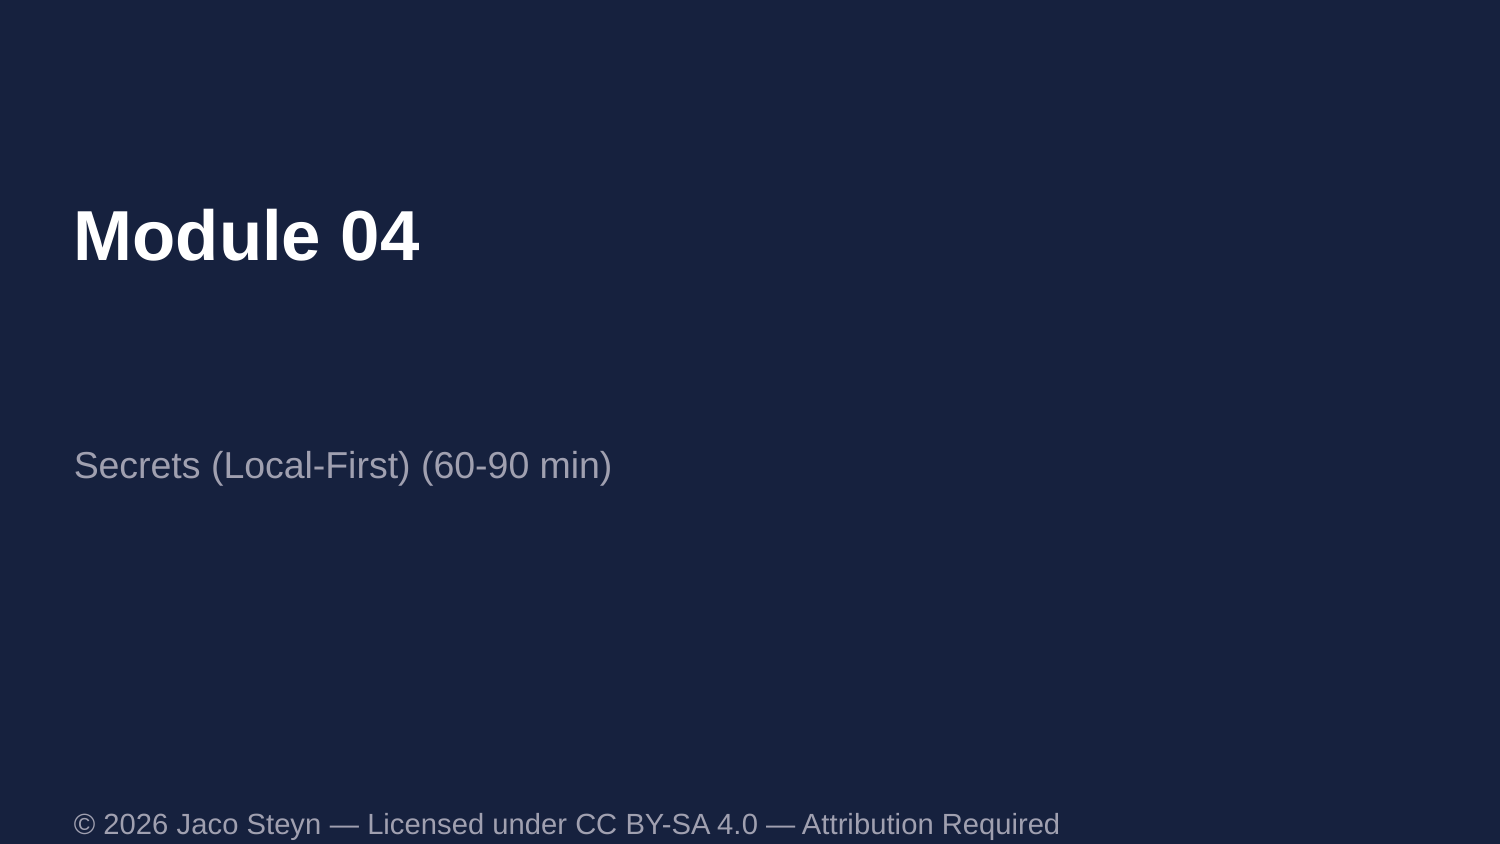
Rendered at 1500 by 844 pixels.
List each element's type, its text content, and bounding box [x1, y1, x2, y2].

title Module 04 [59, 188, 1441, 426]
text_box © 2026 Jaco Steyn — Licensed under CC BY-SA 4.0 — Attribution Required [59, 800, 1441, 836]
subtitle Secrets (Local-First) (60-90 min) [59, 437, 1441, 532]
